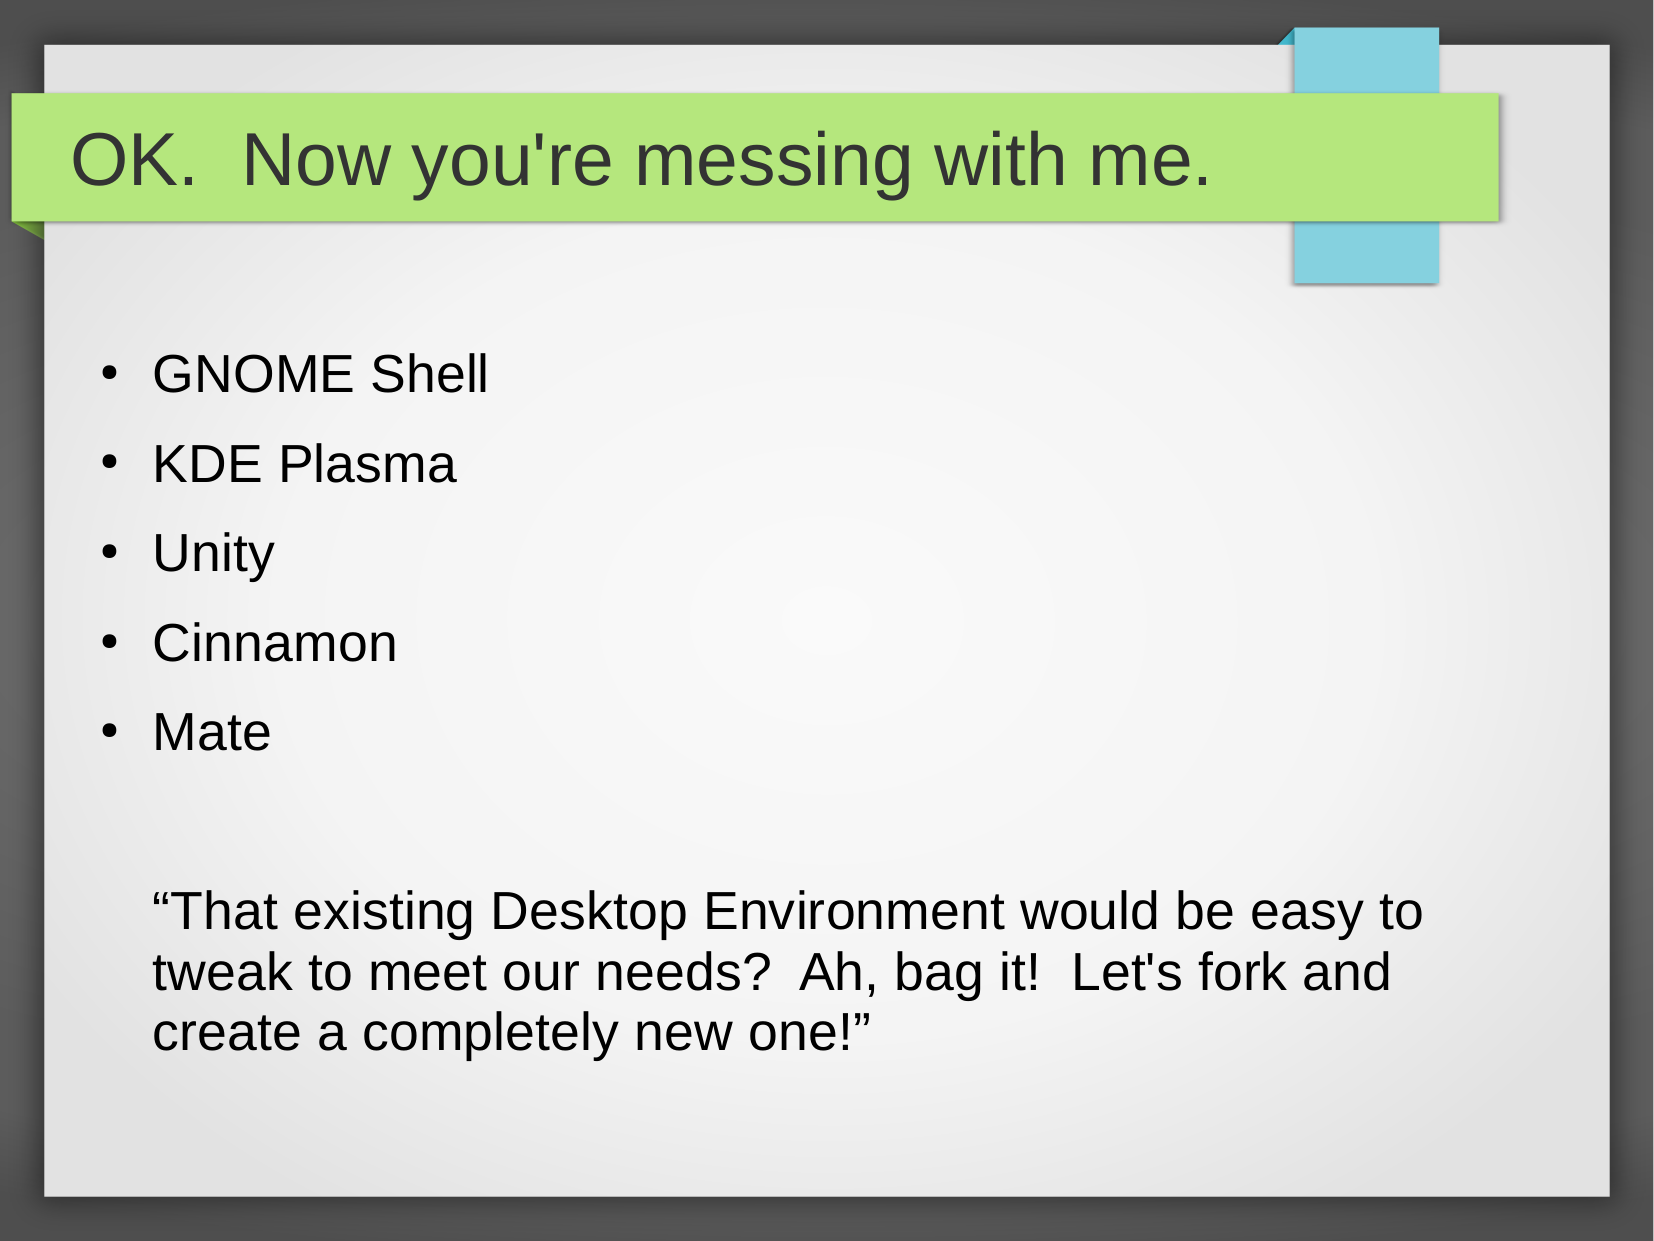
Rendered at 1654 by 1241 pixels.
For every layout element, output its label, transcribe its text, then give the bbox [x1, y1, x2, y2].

list GNOME Shell KDE Plasma Unity Cinnamon Mate “That existing Desktop Environment would be easy to tweak to meet our needs? Ah, bag it! Let's fork and create a completely new one!” [82, 343, 1538, 1063]
title OK. Now you're messing with me. [70, 106, 1229, 213]
picture [0, 0, 1654, 1241]
